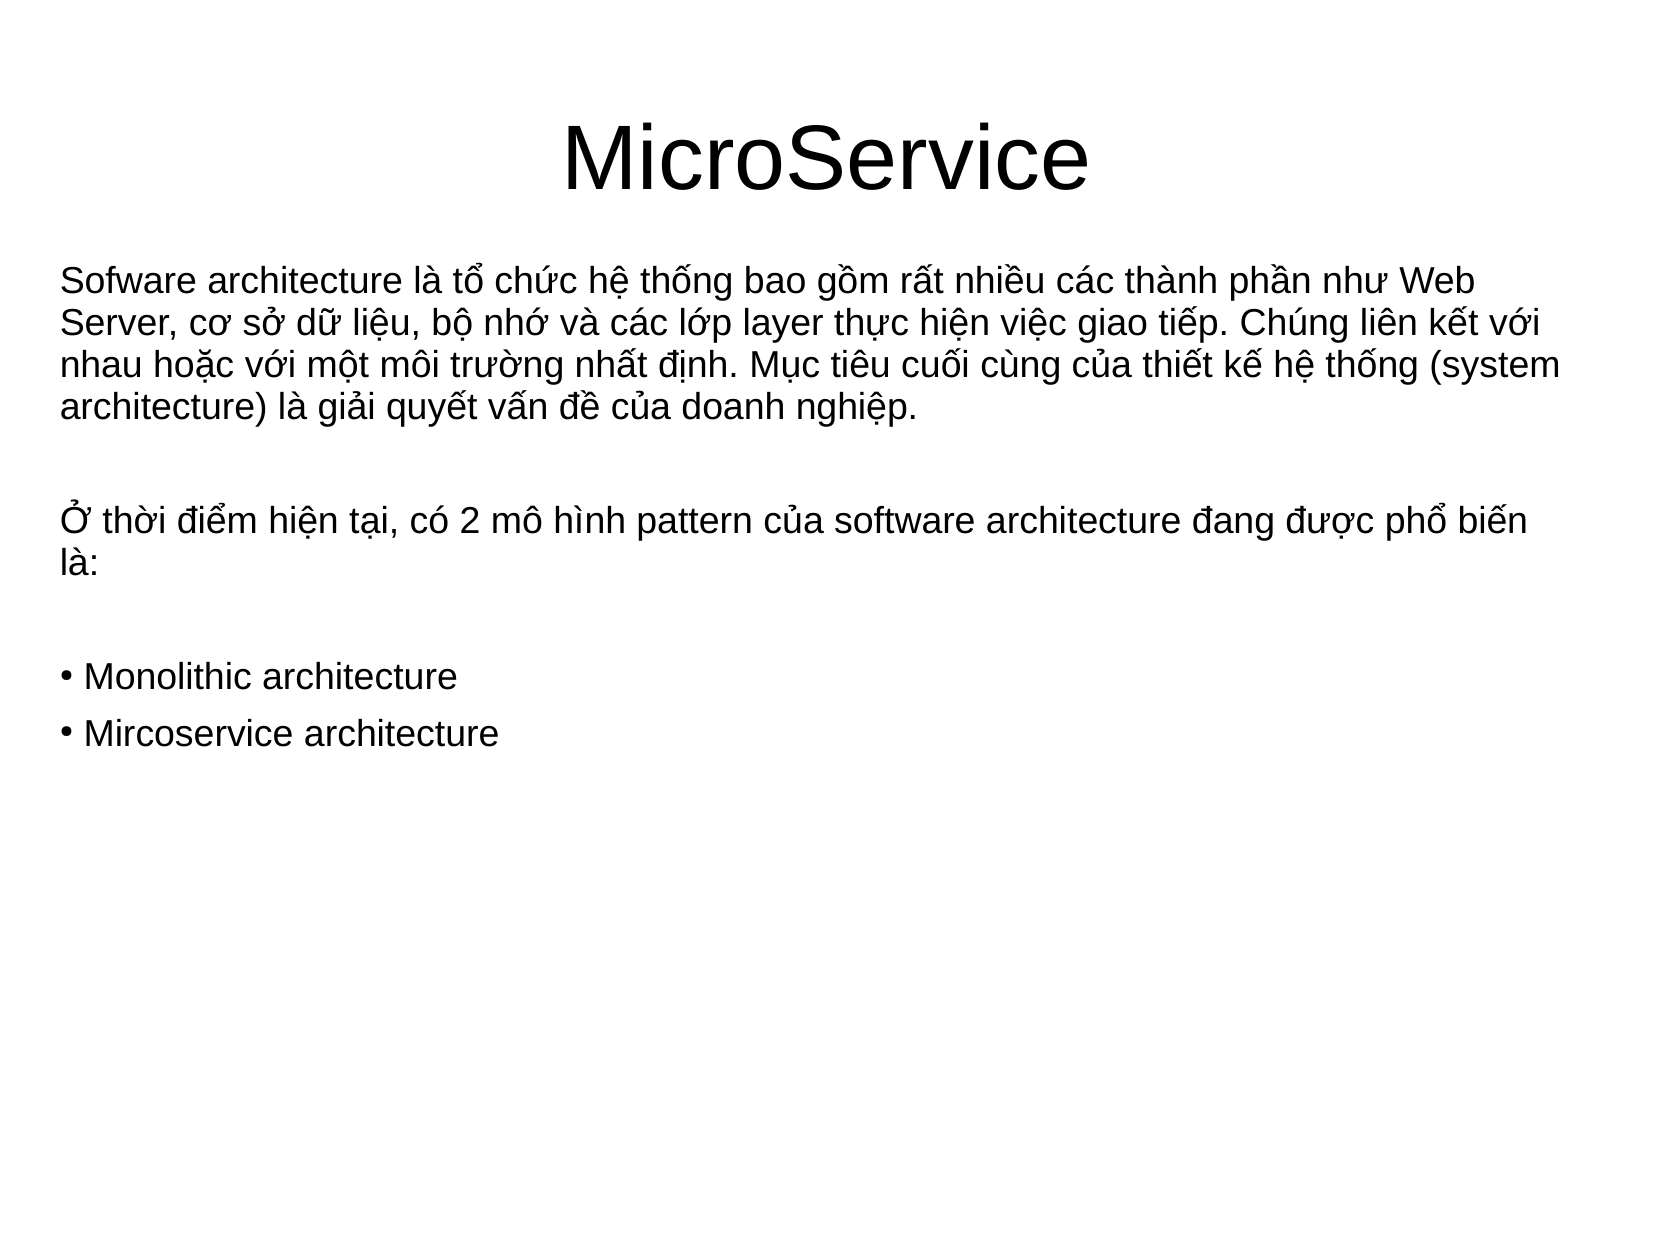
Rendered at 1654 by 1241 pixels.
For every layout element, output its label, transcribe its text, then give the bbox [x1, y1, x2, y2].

text_box Sofware architecture là tổ chức hệ thống bao gồm rất nhiều các thành phần như Web Server, cơ sở dữ liệu, bộ nhớ và các lớp layer thực hiện việc giao tiếp. Chúng liên kết với nhau hoặc với một môi trường nhất định. Mục tiêu cuối cùng của thiết kế hệ thống (system architecture) là giải quyết vấn đề của doanh nghiệp. Ở thời điểm hiện tại, có 2 mô hình pattern của software architecture đang được phổ biến là: Monolithic architecture Mircoservice architecture [45, 251, 1594, 646]
title MicroService [82, 49, 1571, 251]
